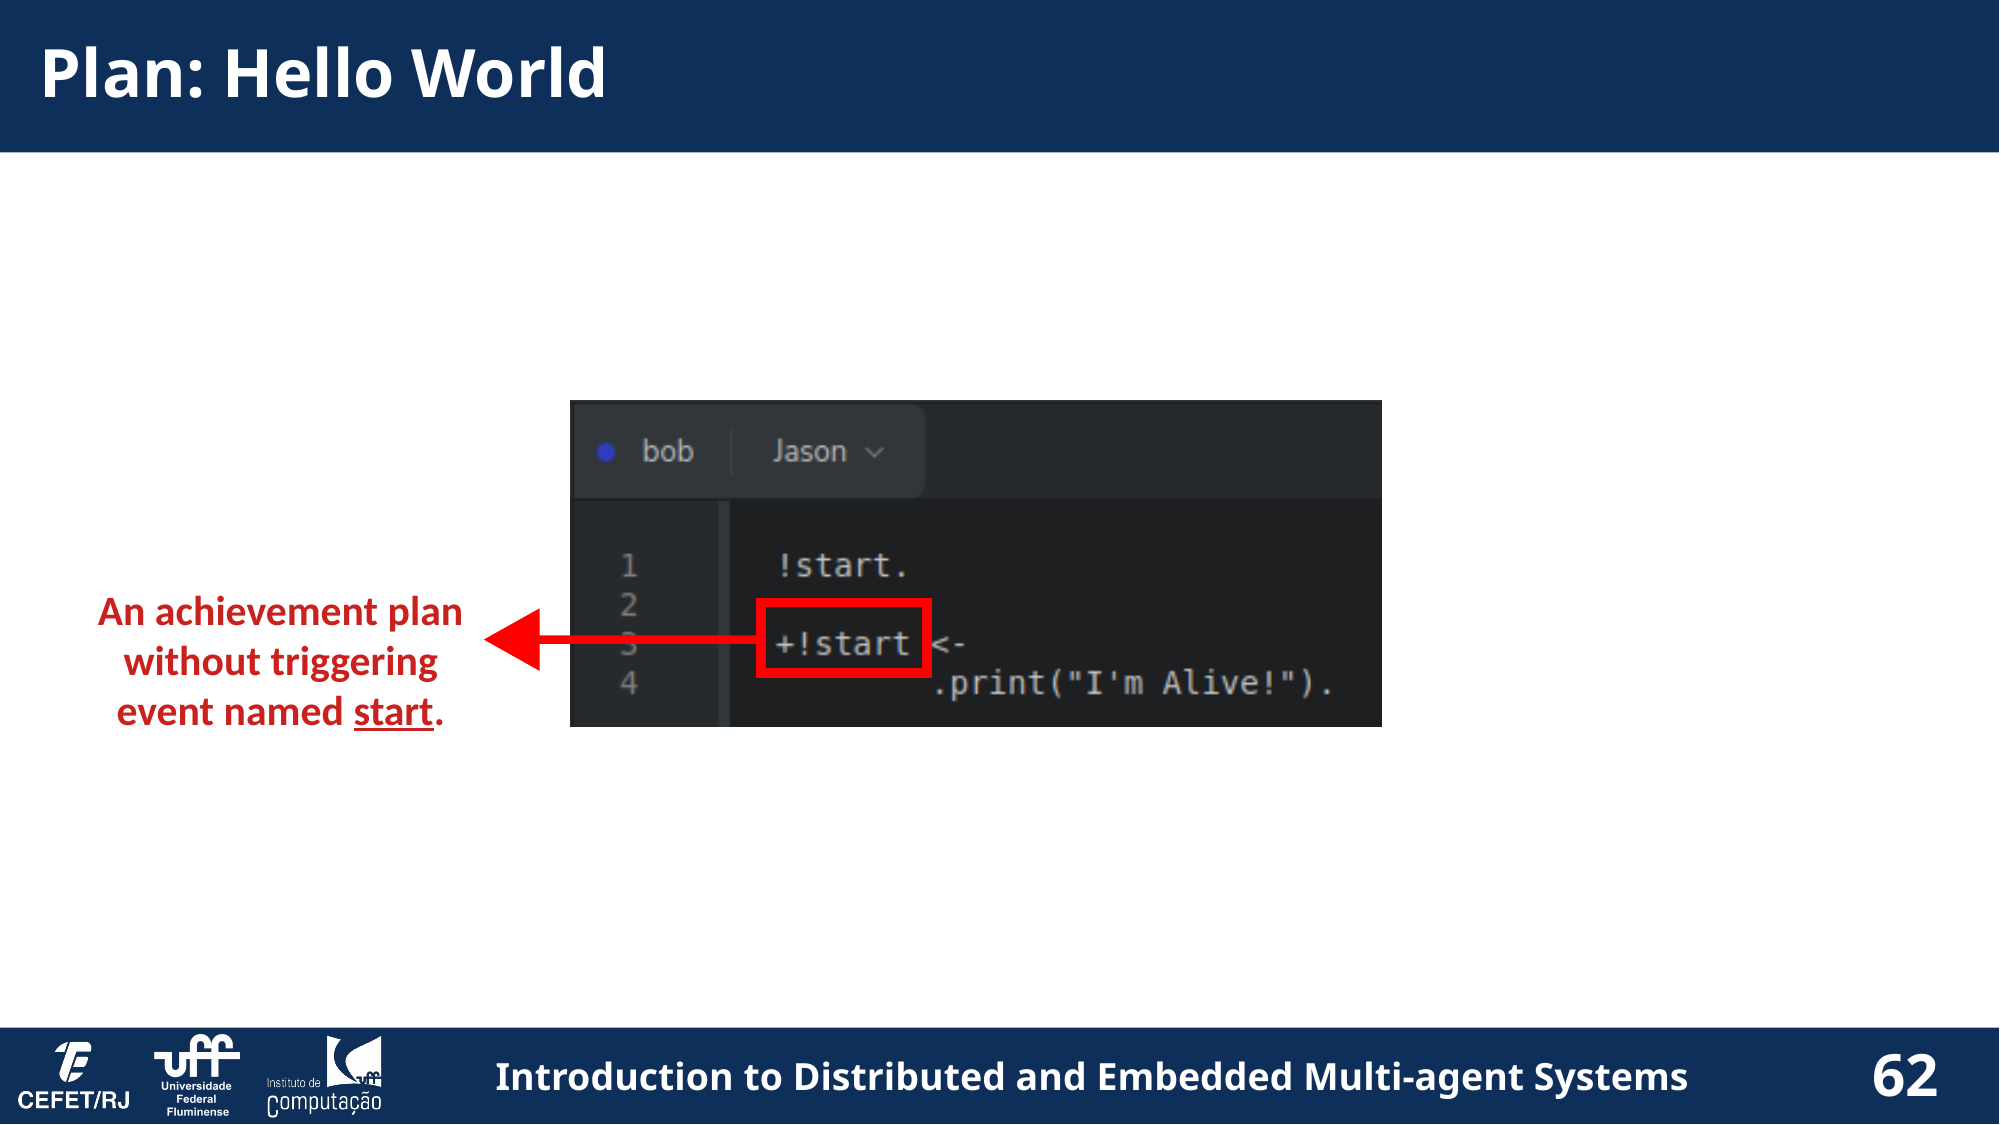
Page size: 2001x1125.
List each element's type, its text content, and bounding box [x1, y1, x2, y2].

text_box Plan: Hello World [25, 23, 1999, 119]
picture [18, 1021, 129, 1125]
text_box [484, 608, 761, 671]
text_box An achievement plan without triggering event named start. [77, 576, 484, 742]
picture [766, 607, 922, 668]
picture [153, 1033, 241, 1121]
picture [265, 1033, 383, 1118]
picture [570, 400, 1382, 727]
